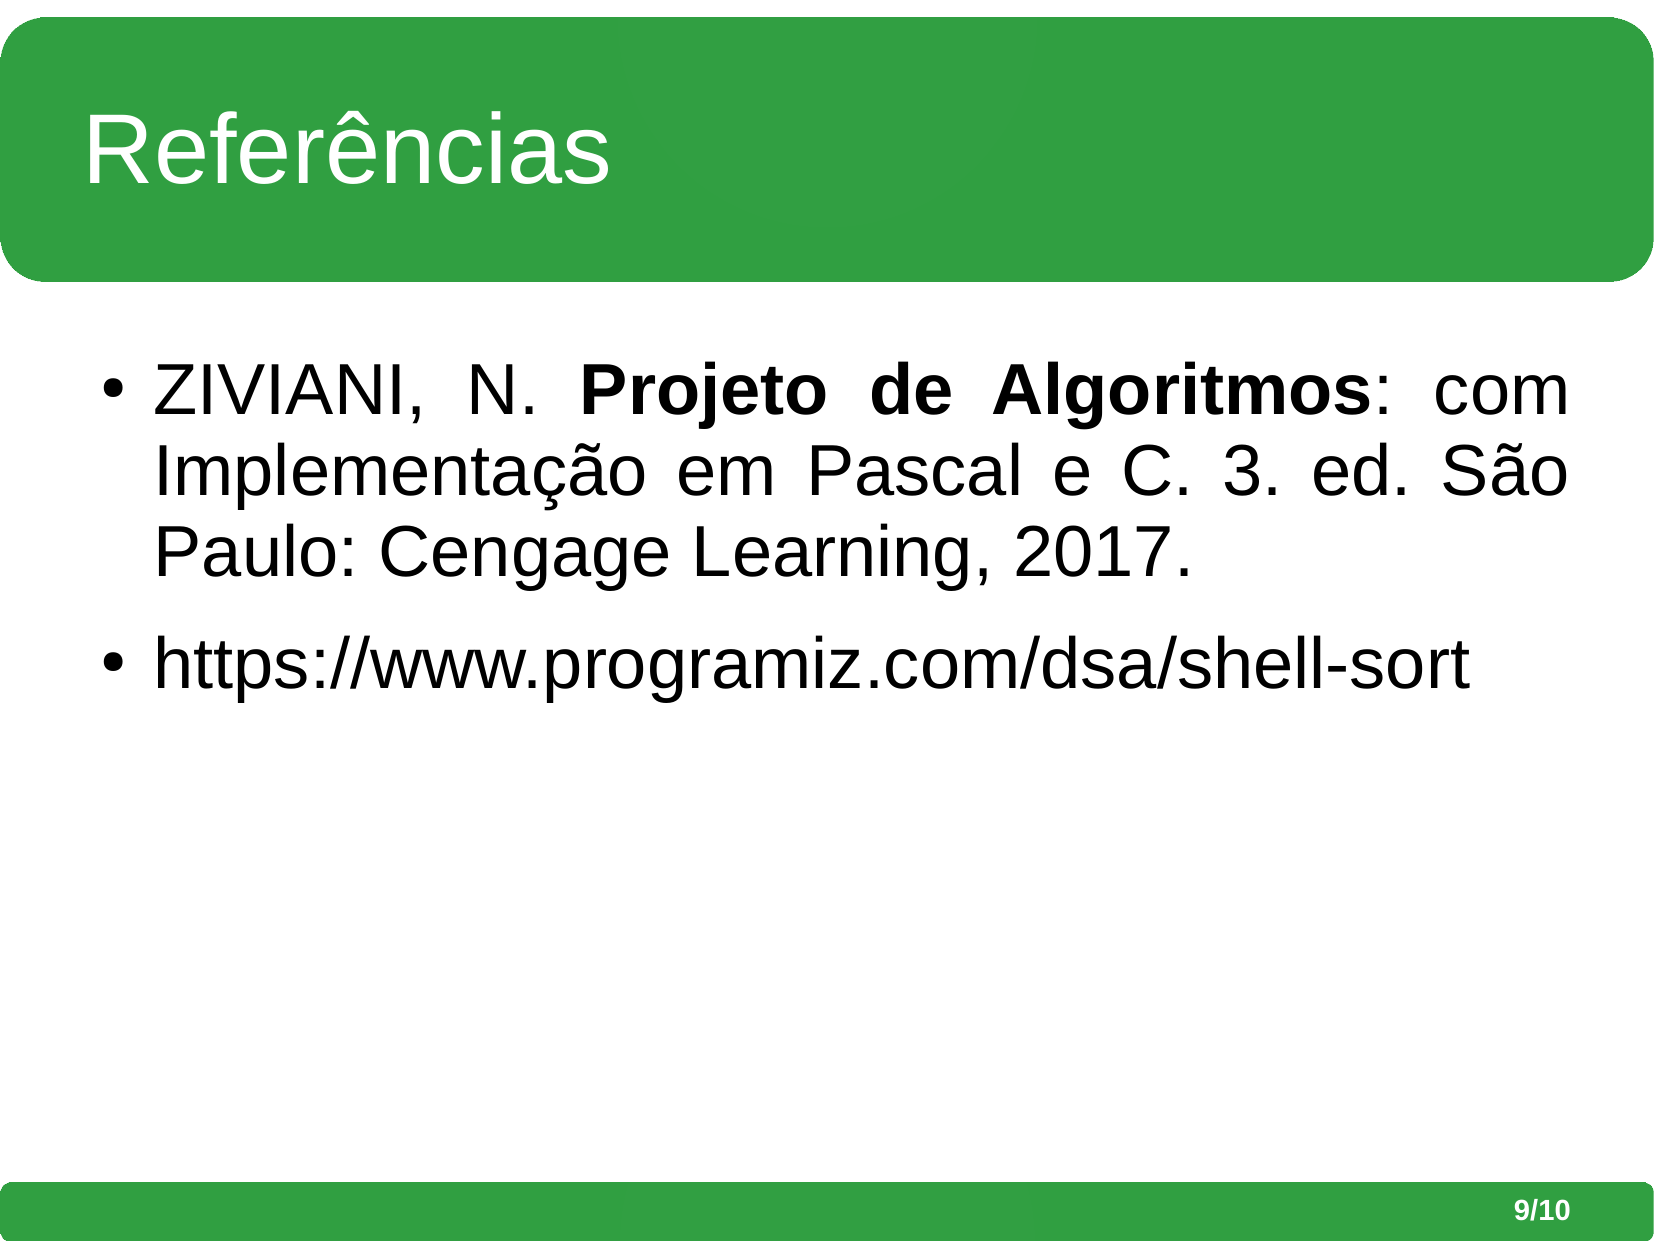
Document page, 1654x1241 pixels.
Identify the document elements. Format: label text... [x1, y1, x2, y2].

list ZIVIANI, N. Projeto de Algoritmos: com Implementação em Pascal e C. 3. ed. São Paulo: Cengage Learning, 2017. https://www.programiz.com/dsa/shell-sort [82, 349, 1571, 1069]
title Referências [82, 47, 1571, 252]
